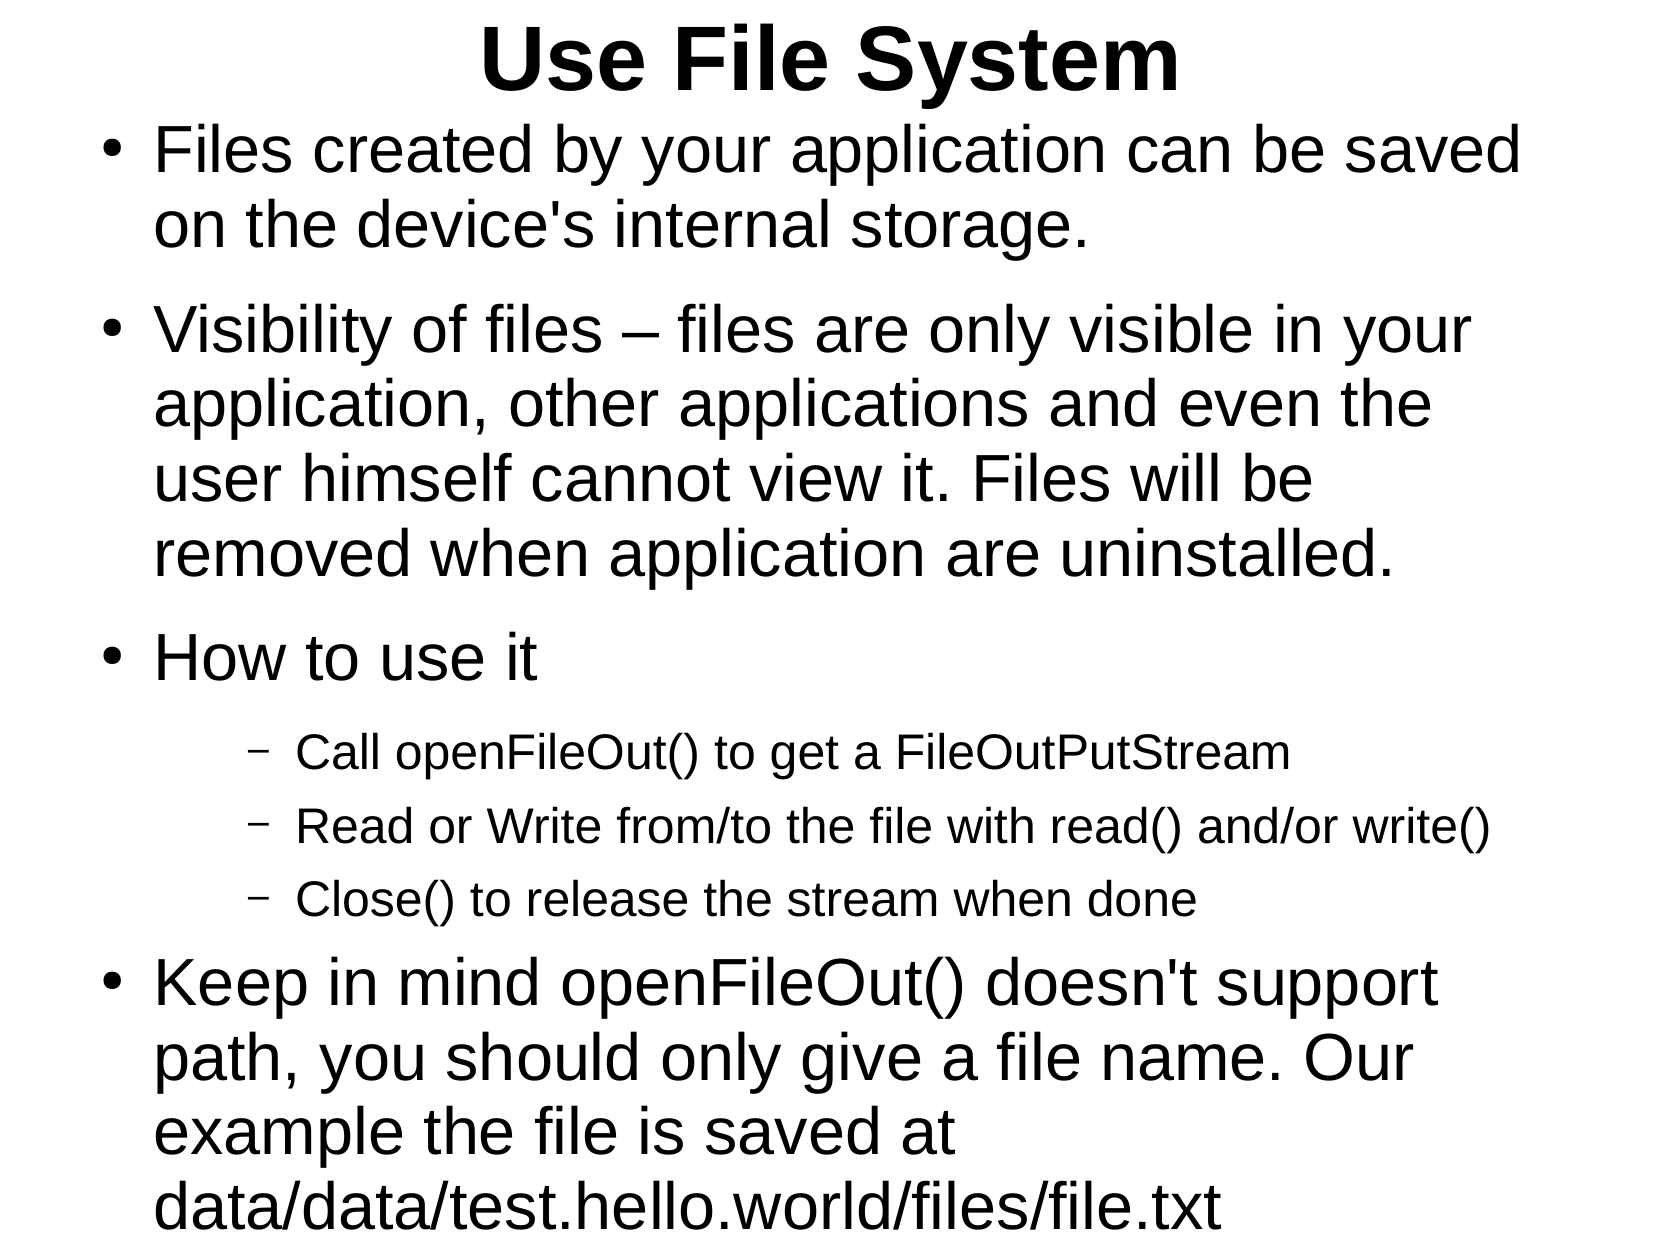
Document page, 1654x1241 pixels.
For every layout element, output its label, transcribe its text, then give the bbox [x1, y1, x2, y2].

title Use File System [86, 0, 1576, 155]
list Files created by your application can be saved on the device's internal storage. Visibility of files – files are only visible in your application, other applications and even the user himself cannot view it. Files will be removed when application are uninstalled. How to use it Call openFileOut() to get a FileOutPutStream Read or Write from/to the file with read() and/or write() Close() to release the stream when done Keep in mind openFileOut() doesn't support path, you should only give a file name. Our example the file is saved at data/data/test.hello.world/files/file.txt [82, 112, 1571, 1241]
